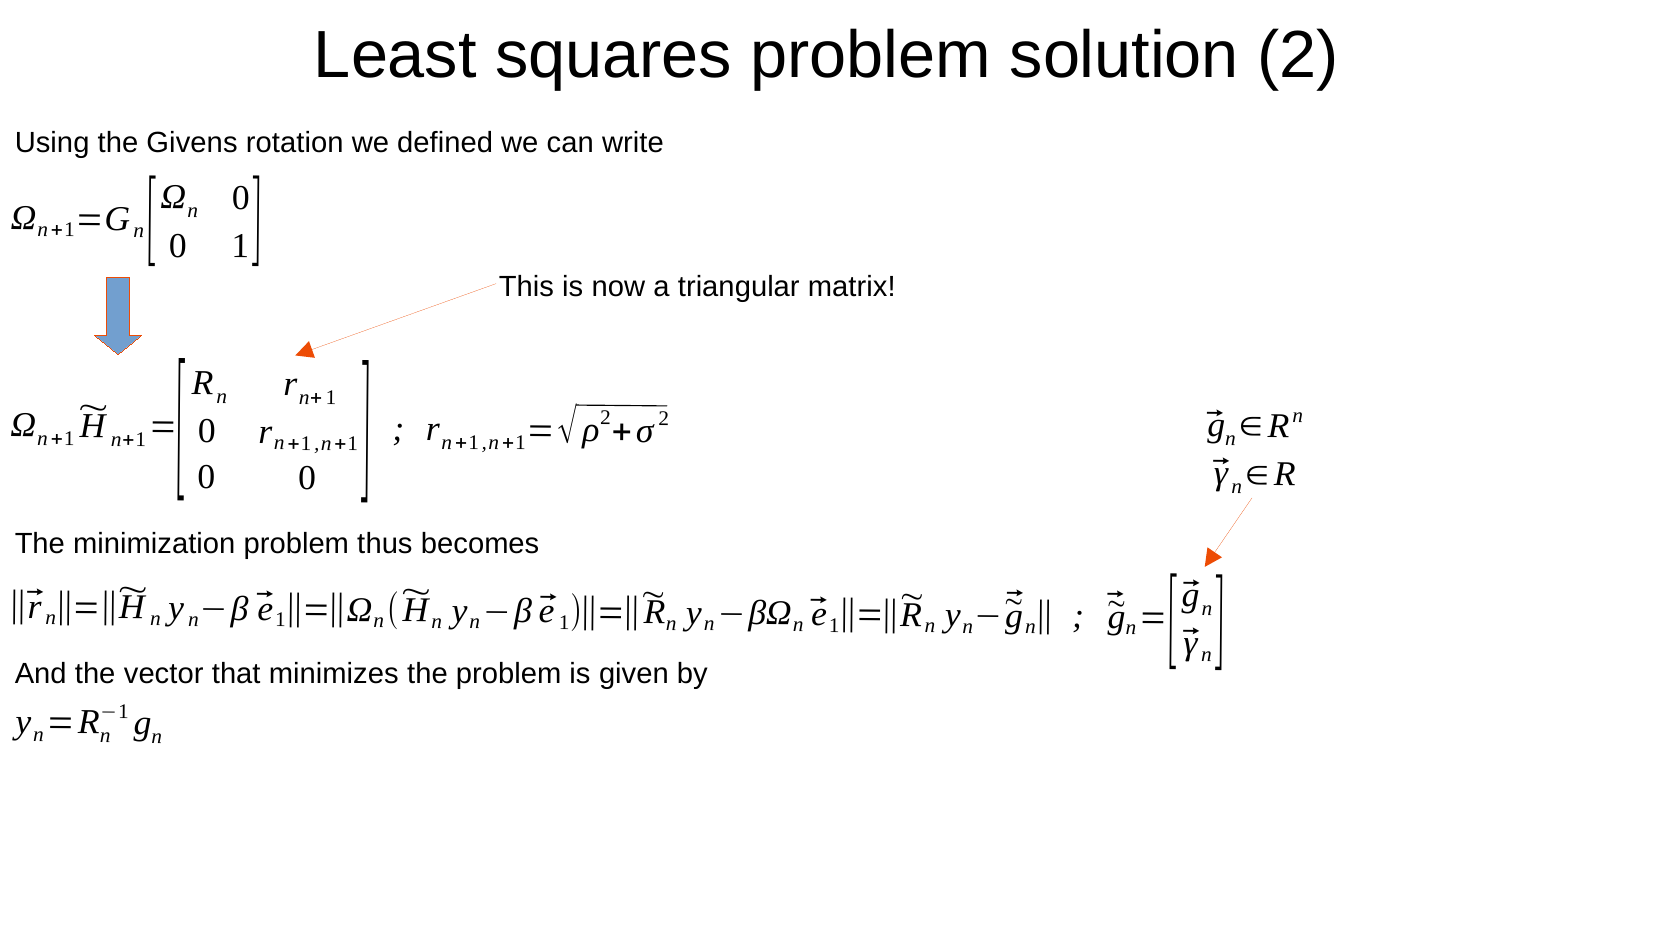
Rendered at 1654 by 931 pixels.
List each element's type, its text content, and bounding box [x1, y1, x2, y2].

title Least squares problem solution (2) [82, 1, 1571, 107]
chart [1, 172, 272, 270]
chart [0, 355, 678, 508]
text_box And the vector that minimizes the problem is given by [0, 649, 745, 698]
chart [1, 697, 173, 749]
text_box [94, 277, 142, 355]
text_box Using the Givens rotation we defined we can write [0, 118, 827, 166]
chart [1195, 401, 1312, 498]
chart [0, 566, 1234, 672]
text_box The minimization problem thus becomes [0, 519, 556, 568]
text_box This is now a triangular matrix! [484, 262, 922, 331]
